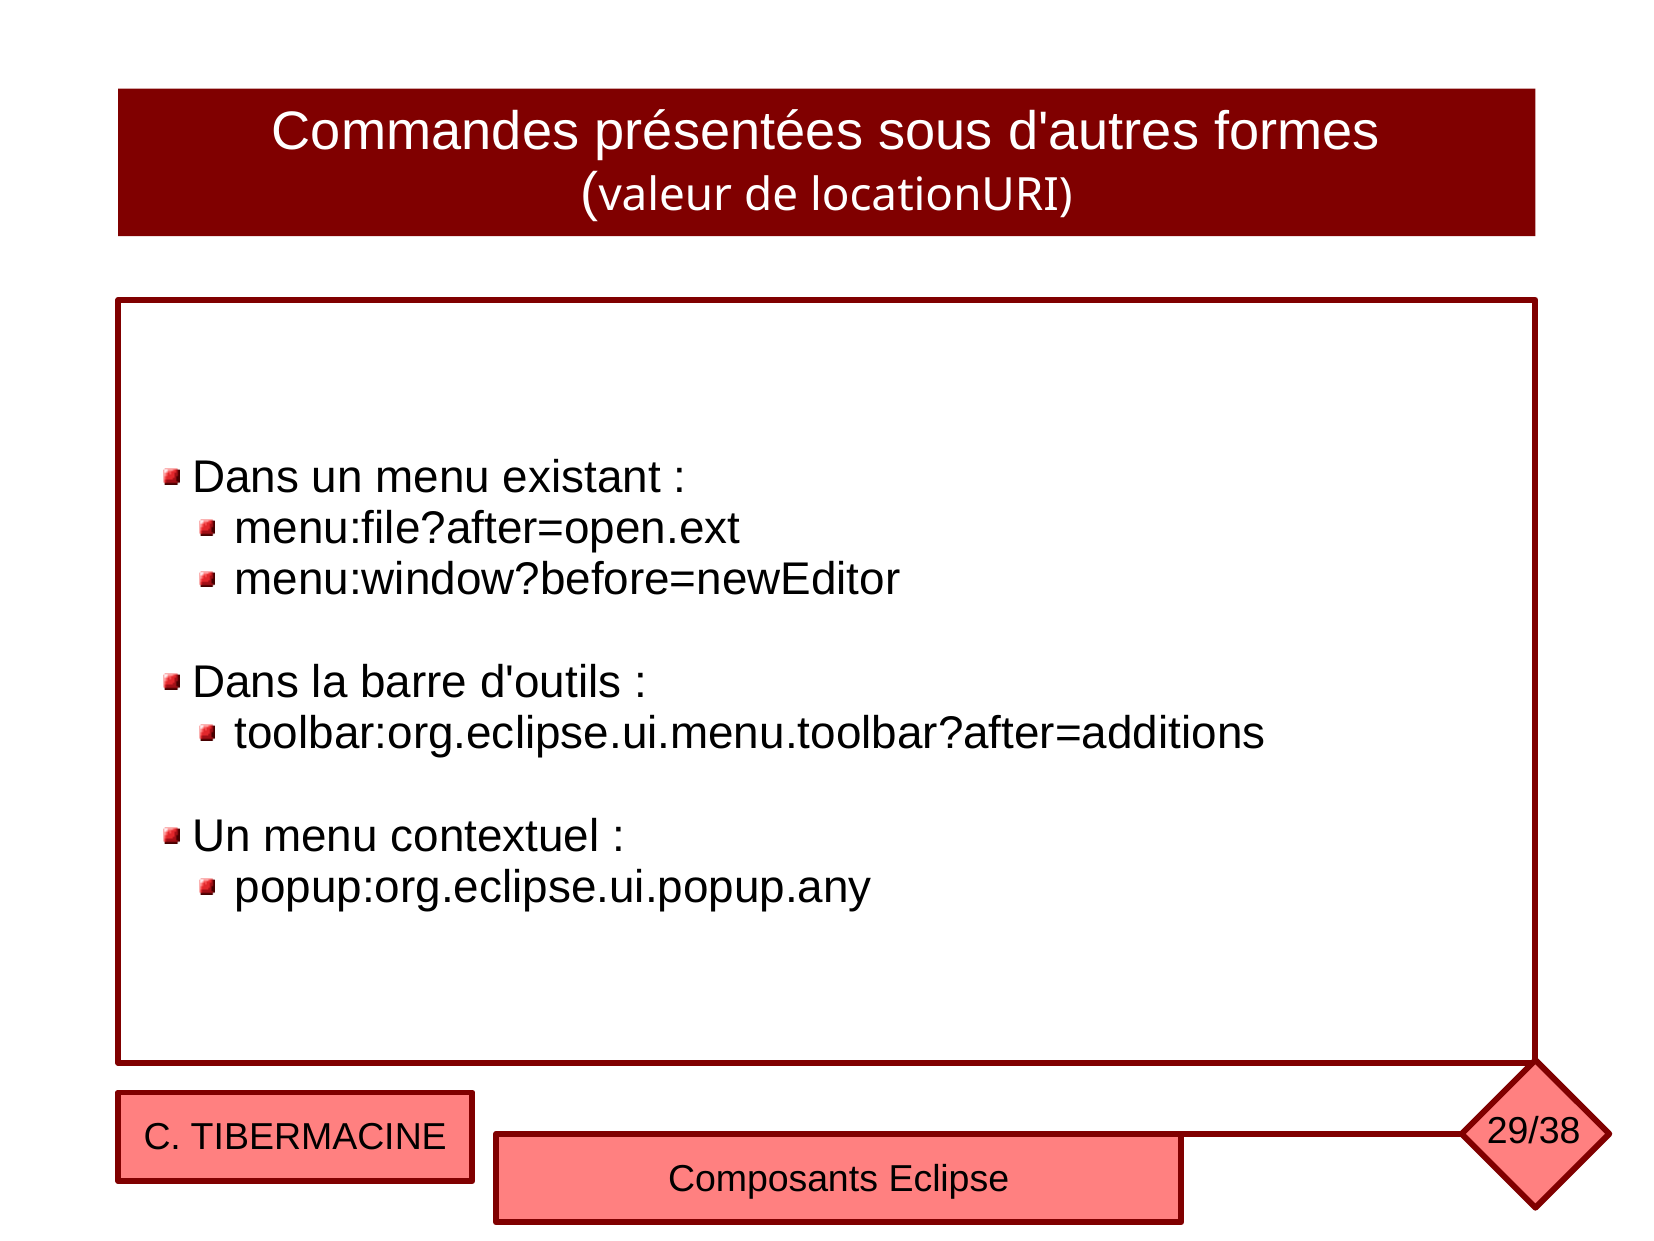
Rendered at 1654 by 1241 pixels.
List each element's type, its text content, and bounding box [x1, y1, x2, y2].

text_box Composants Eclipse [496, 1133, 1182, 1223]
picture [199, 519, 215, 536]
text_box Commandes présentées sous d'autres formes (valeur de locationURI) [118, 88, 1536, 237]
text_box [1487, 1160, 1584, 1208]
text_box Dans un menu existant : menu:file?after=open.ext menu:window?before=newEditor Dans la barre d'outils : toolbar:org.eclipse.ui.menu.toolbar?after=additions Un menu contextuel : popup:org.eclipse.ui.popup.any [118, 299, 1536, 1063]
text_box [1461, 1123, 1472, 1145]
picture [199, 571, 215, 587]
picture [199, 724, 215, 741]
picture [163, 468, 180, 485]
picture [163, 673, 180, 690]
picture [163, 827, 180, 844]
picture [199, 878, 215, 895]
text_box C. TIBERMACINE [118, 1092, 473, 1182]
text_box <numéro>/38 [1472, 1102, 1654, 1160]
text_box [1493, 1060, 1578, 1102]
